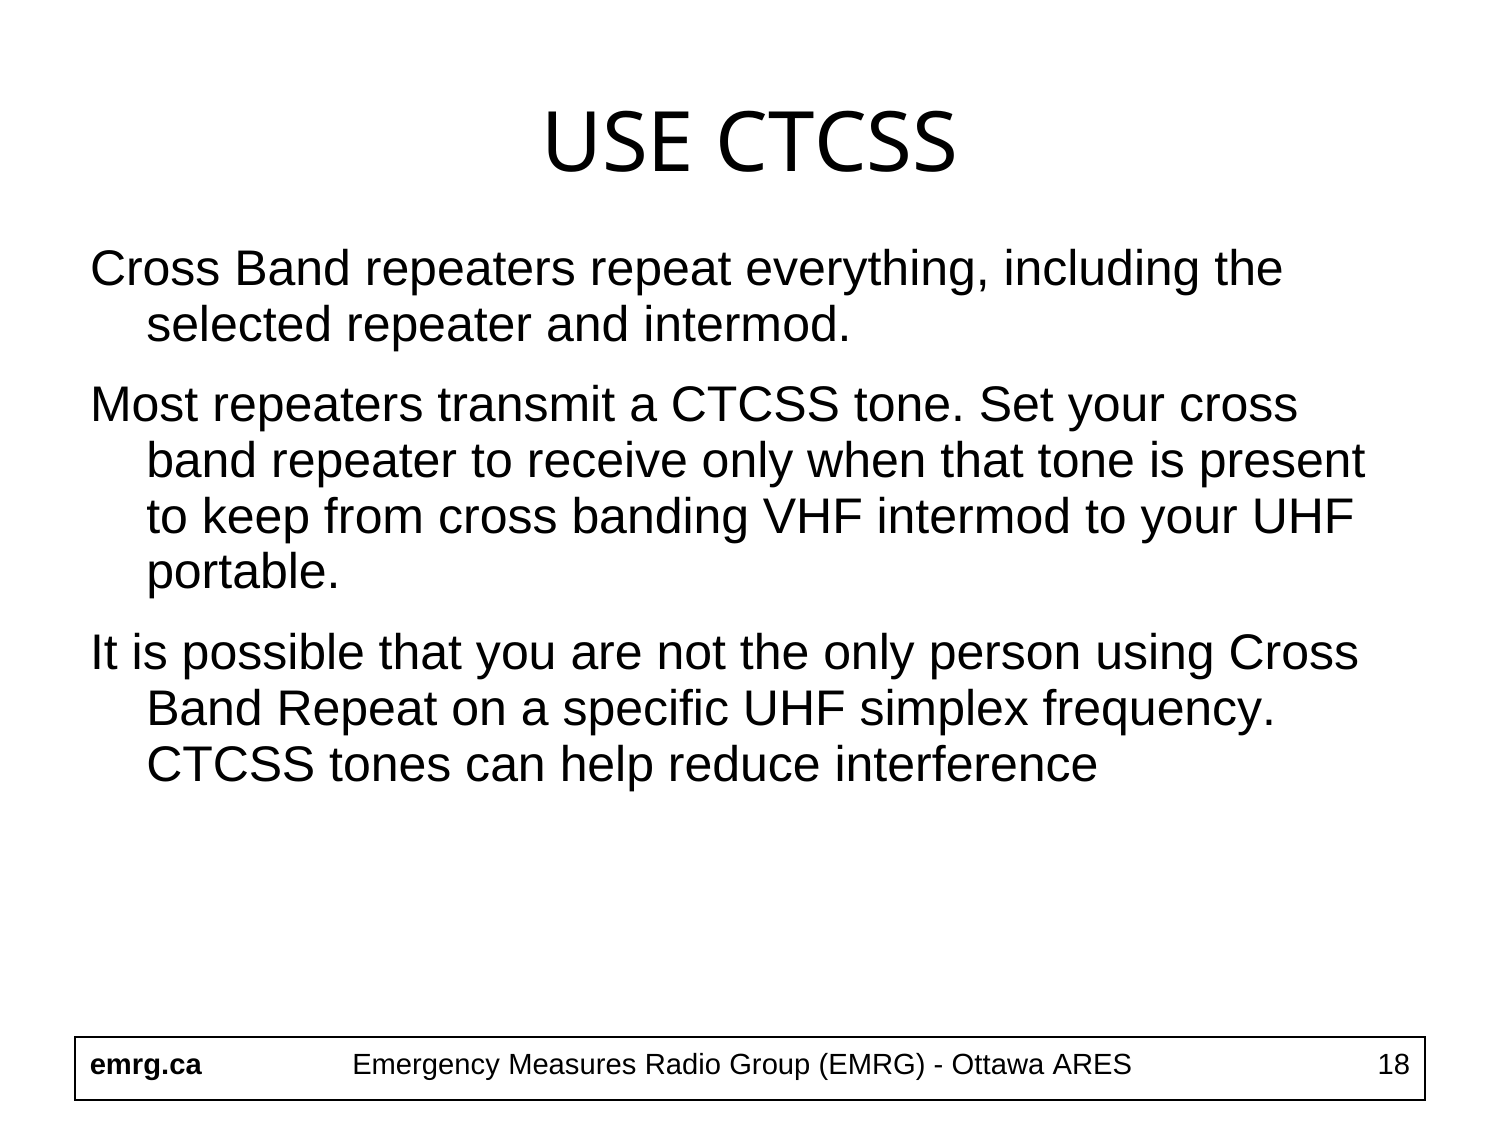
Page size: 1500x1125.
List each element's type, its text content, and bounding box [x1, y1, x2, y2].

text_box Emergency Measures Radio Group (EMRG) - Ottawa ARES [247, 1037, 1238, 1103]
text_box <number> [1246, 1037, 1426, 1103]
list Cross Band repeaters repeat everything, including the selected repeater and intermod. Most repeaters transmit a CTCSS tone. Set your cross band repeater to receive only when that tone is present to keep from cross banding VHF intermod to your UHF portable. It is possible that you are not the only person using Cross Band Repeat on a specific UHF simplex frequency. CTCSS tones can help reduce interference [75, 232, 1426, 1038]
title USE CTCSS [75, 45, 1426, 232]
